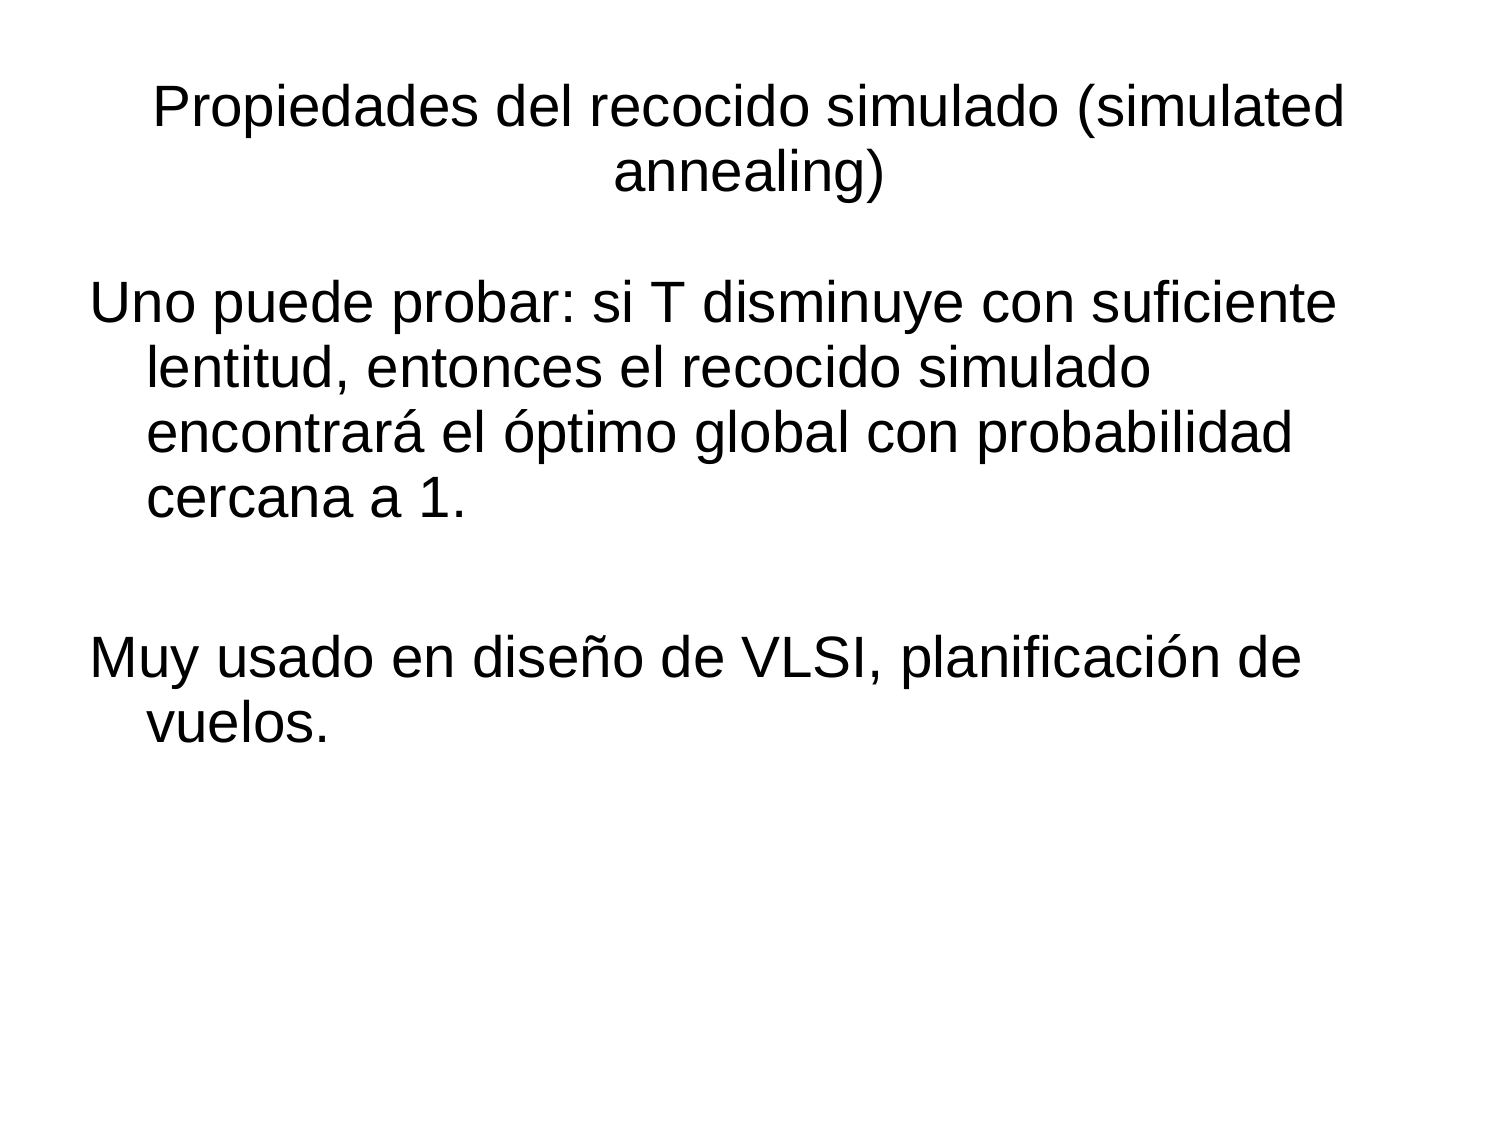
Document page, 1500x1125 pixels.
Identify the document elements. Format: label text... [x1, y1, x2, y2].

title Propiedades del recocido simulado (simulated annealing) [75, 45, 1426, 233]
list Uno puede probar: si T disminuye con suficiente lentitud, entonces el recocido simulado encontrará el óptimo global con probabilidad cercana a 1. Muy usado en diseño de VLSI, planificación de vuelos. [75, 262, 1426, 1006]
